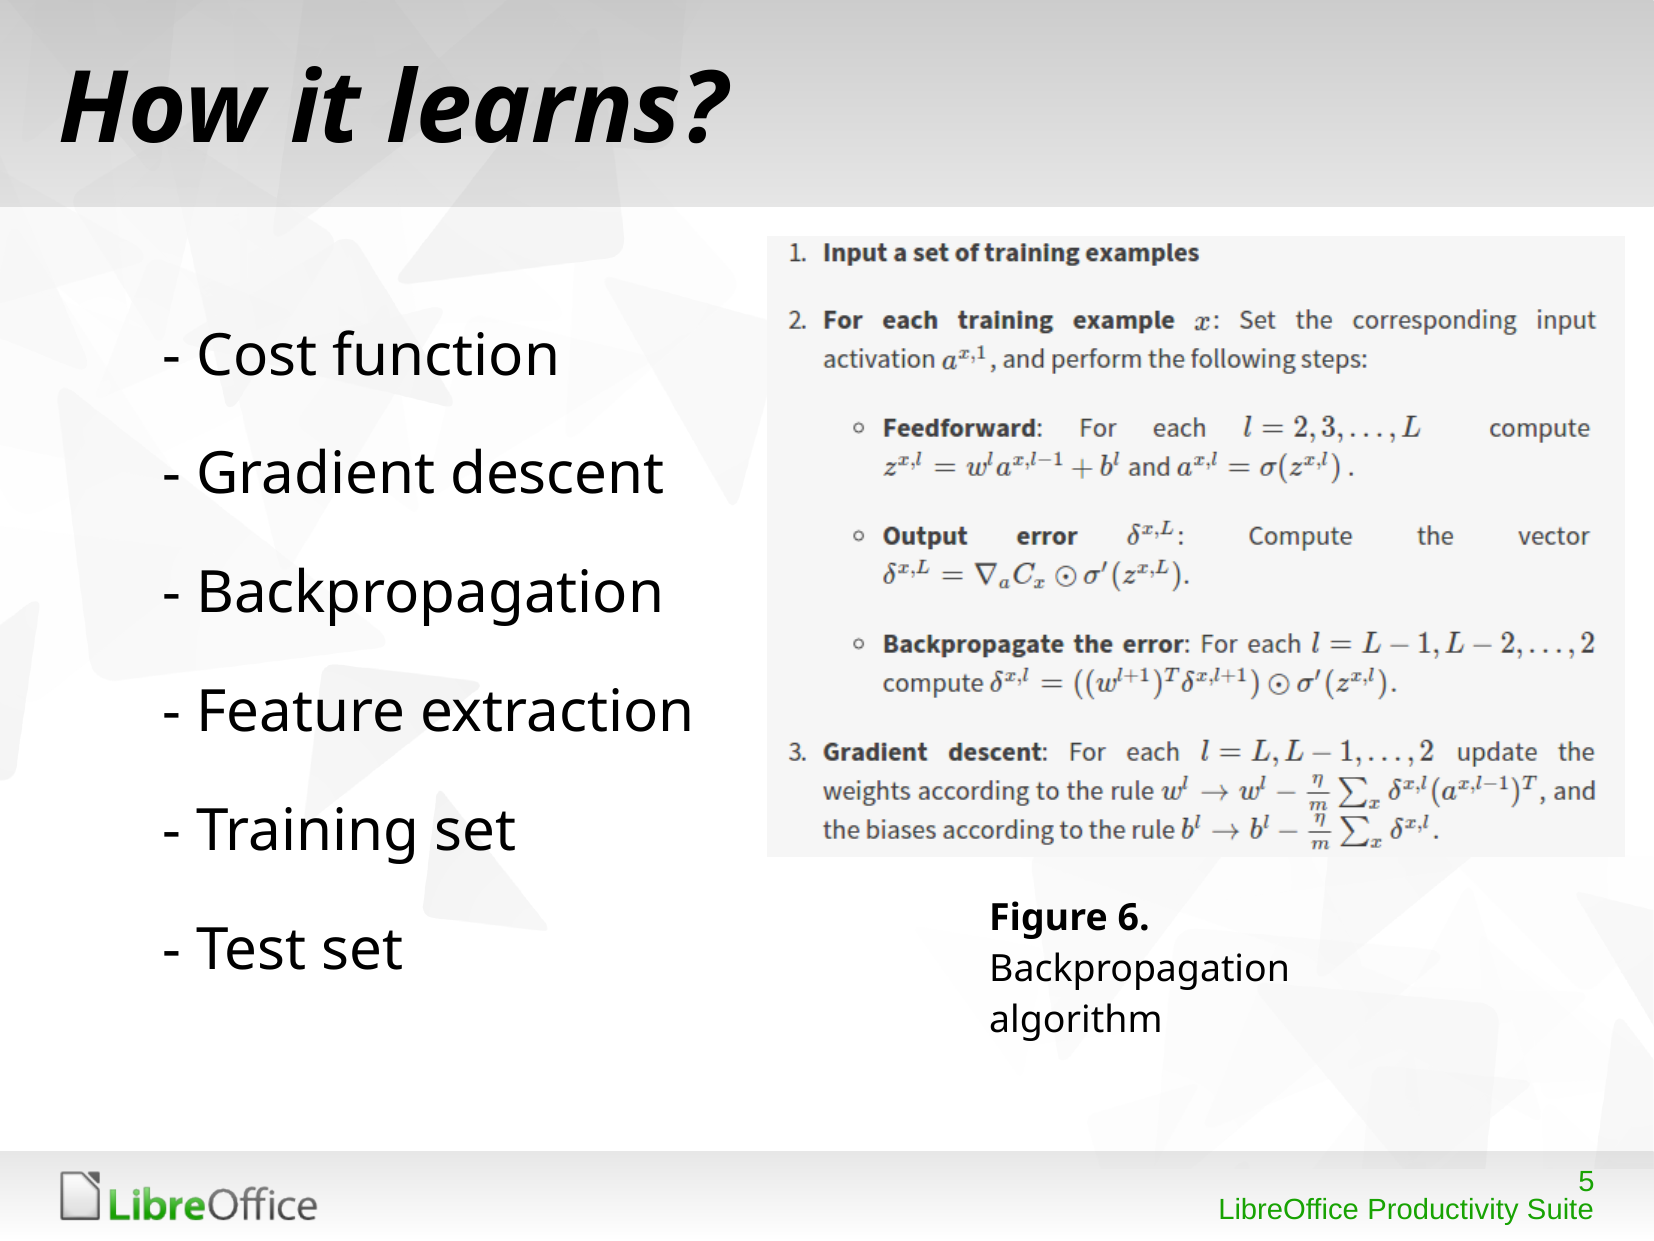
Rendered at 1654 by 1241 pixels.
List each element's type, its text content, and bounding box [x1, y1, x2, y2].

text_box Figure 6. Backpropagation algorithm [974, 882, 1447, 1034]
text_box - Cost function - Gradient descent - Backpropagation - Feature extraction - Training set - Test set [147, 265, 1063, 960]
title How it learns? [59, 29, 1595, 178]
picture [41, 1152, 337, 1240]
picture [0, 0, 1654, 1169]
